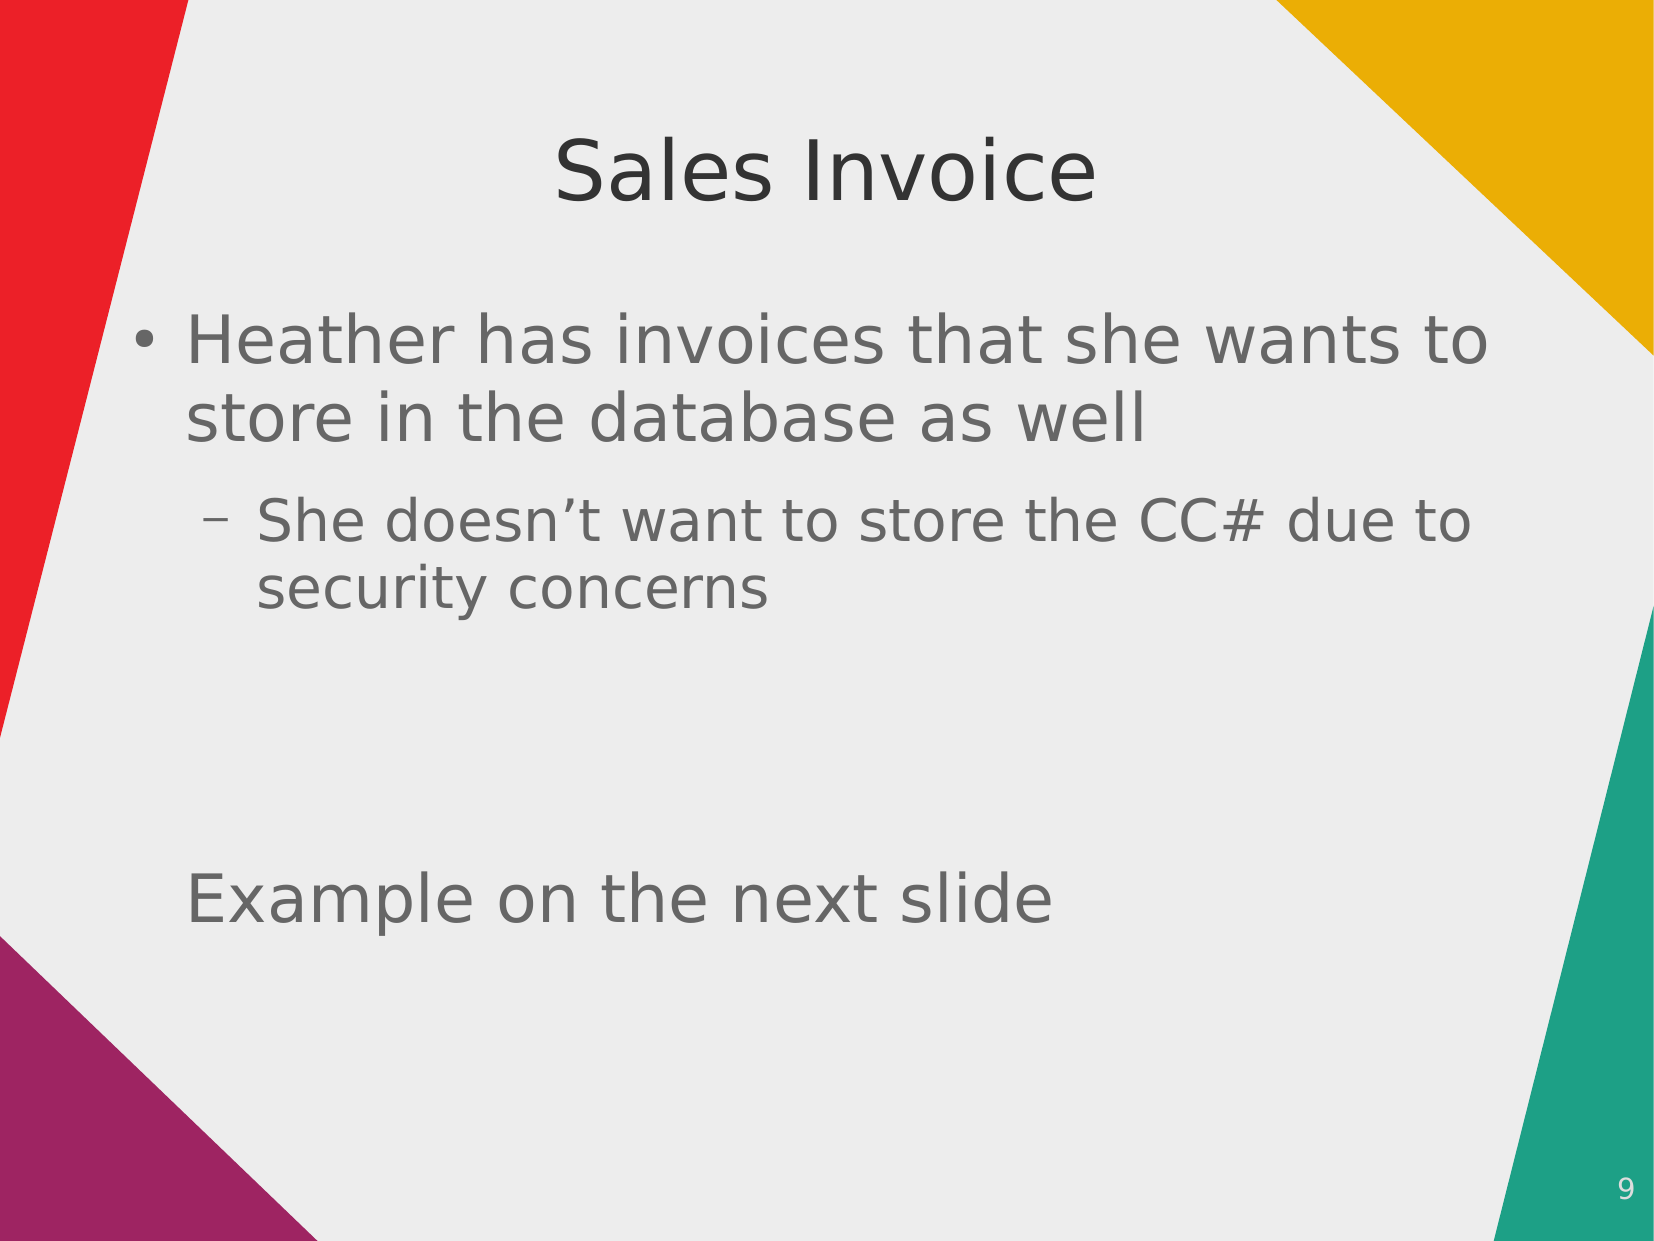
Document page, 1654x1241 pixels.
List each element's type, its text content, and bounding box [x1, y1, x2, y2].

title Sales Invoice [114, 73, 1539, 271]
list Heather has invoices that she wants to store in the database as well She doesn’t want to store the CC# due to security concerns Example on the next slide [114, 302, 1539, 1033]
